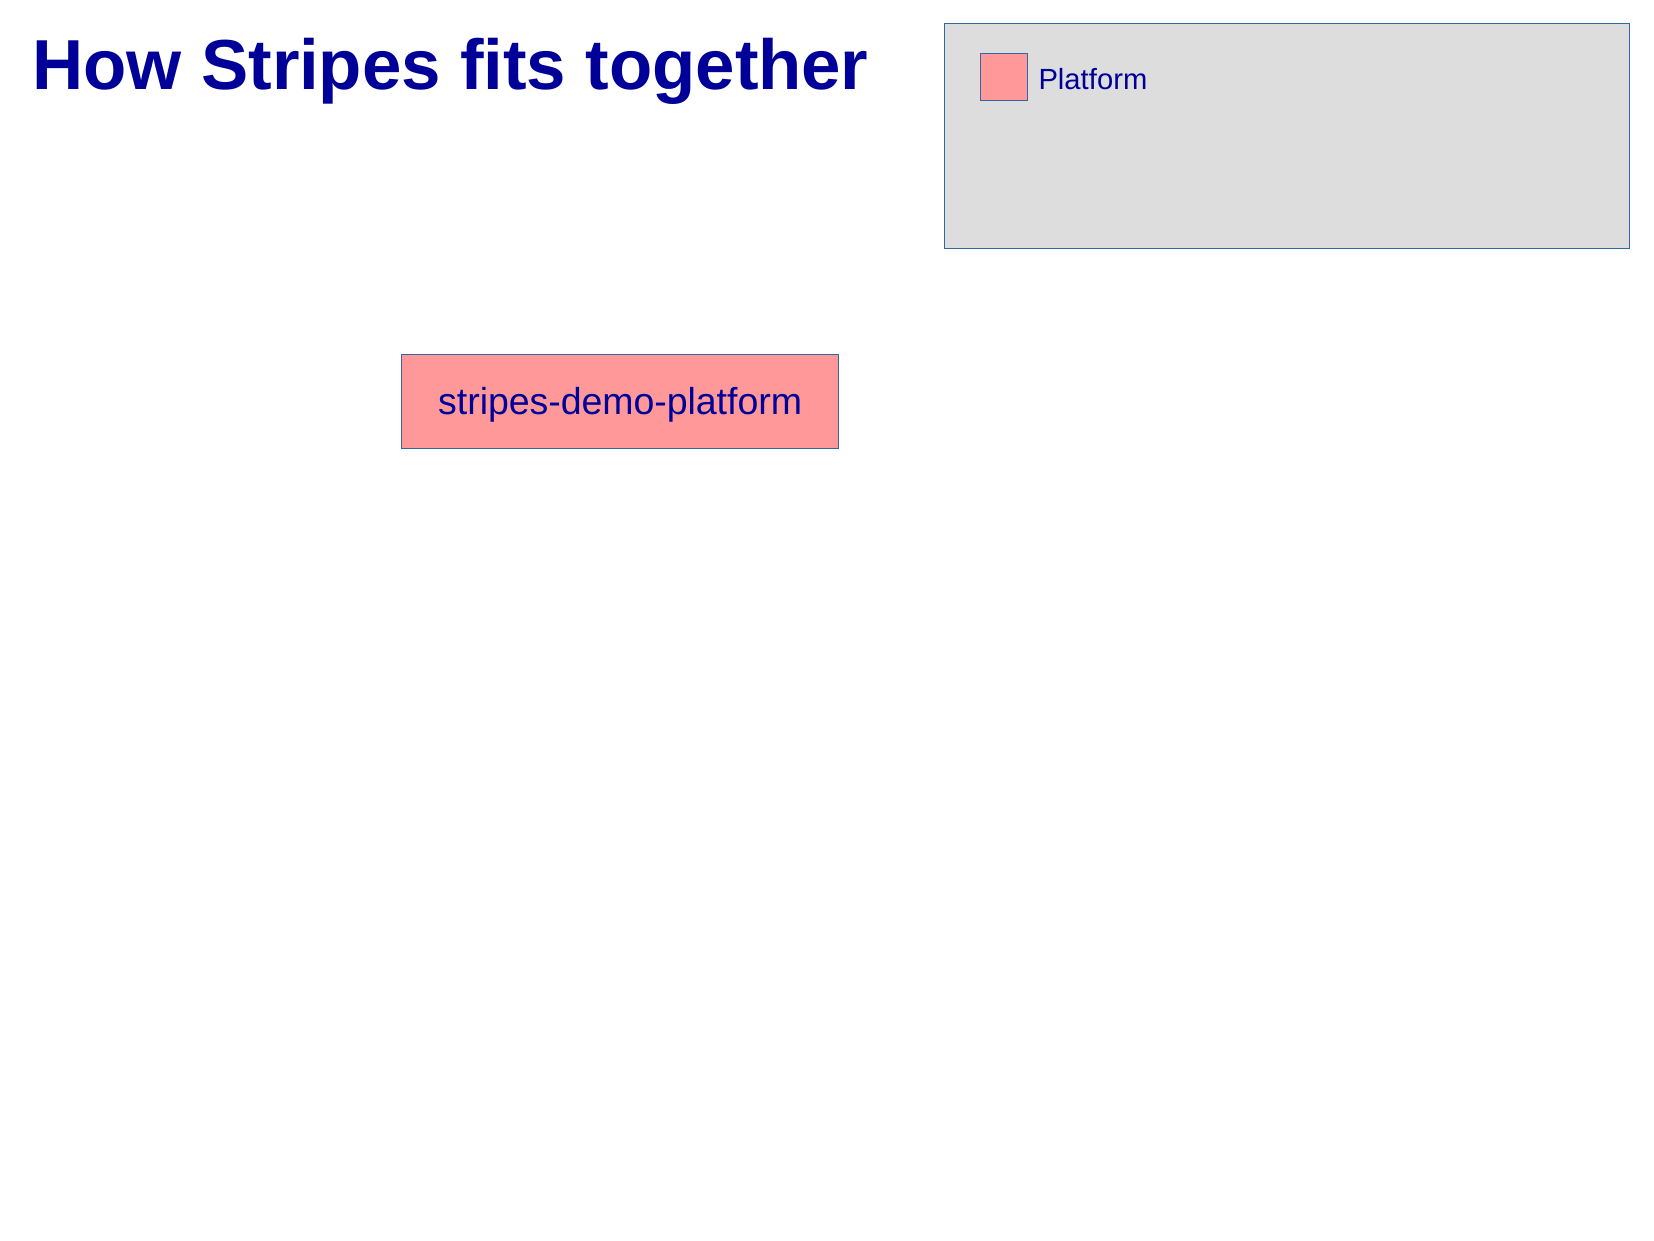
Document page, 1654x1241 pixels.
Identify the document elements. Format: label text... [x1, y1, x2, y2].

text_box Platform [1023, 55, 1162, 103]
text_box [944, 23, 1630, 249]
text_box How Stripes fits together [17, 17, 886, 112]
text_box stripes-demo-platform [401, 354, 839, 449]
